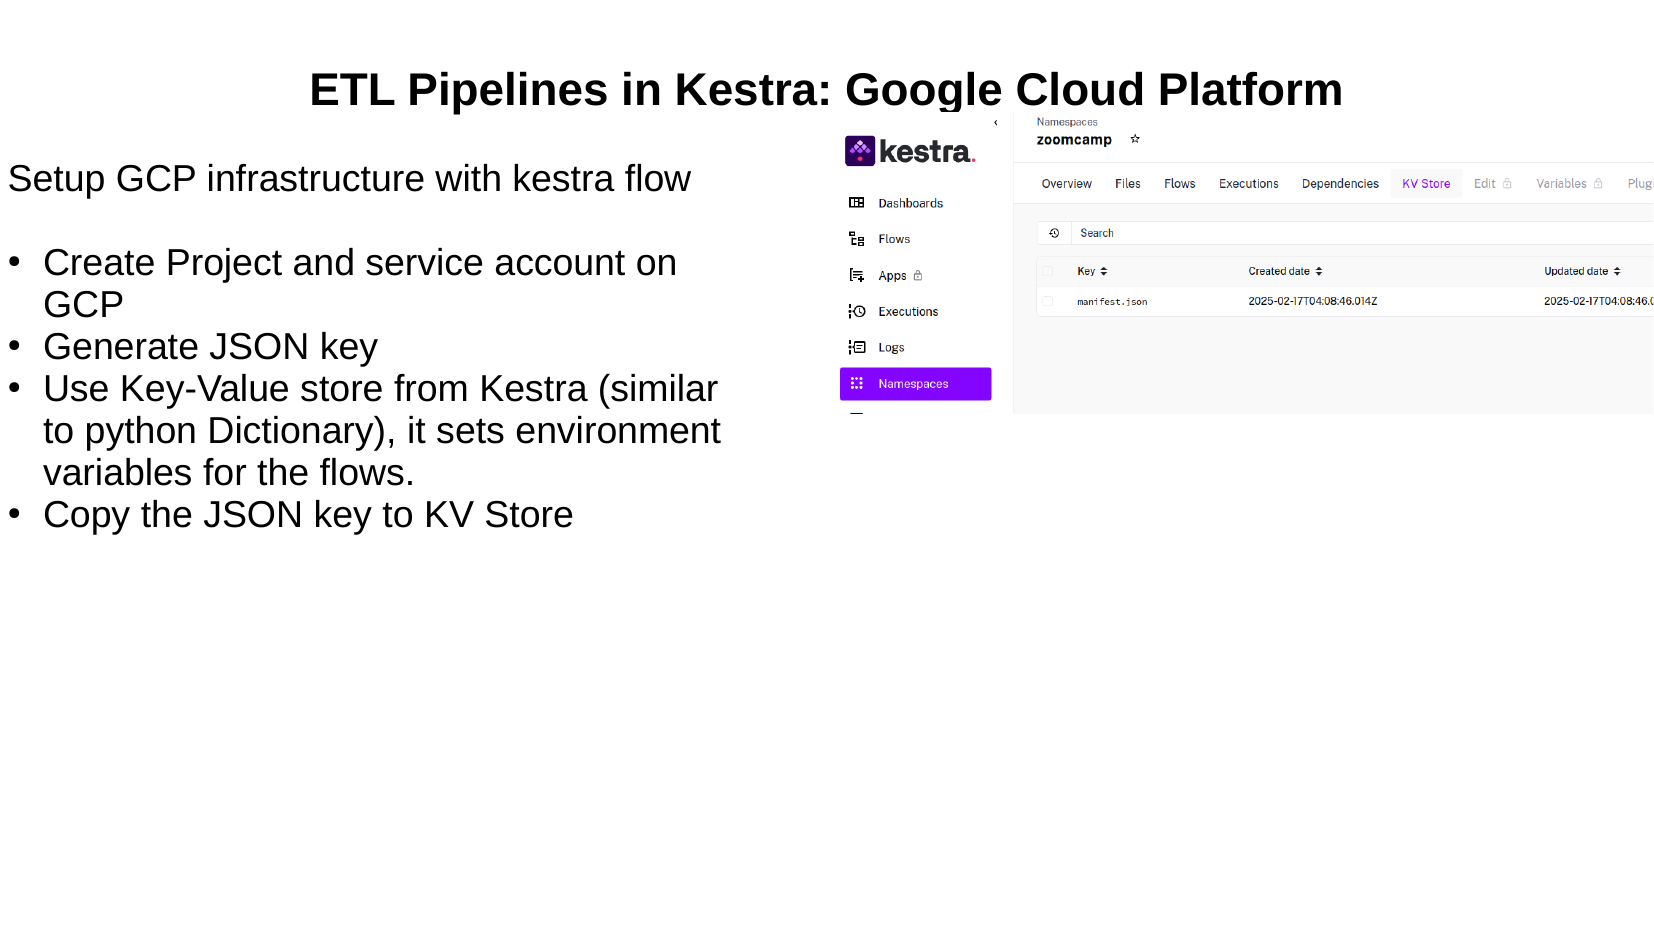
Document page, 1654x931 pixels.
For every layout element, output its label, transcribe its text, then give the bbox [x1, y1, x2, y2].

picture [830, 112, 1654, 414]
title ETL Pipelines in Kestra: Google Cloud Platform [82, 37, 1571, 193]
subtitle Setup GCP infrastructure with kestra flow Create Project and service account on GCP Generate JSON key Use Key-Value store from Kestra (similar to python Dictionary), it sets environment variables for the flows. Copy the JSON key to KV Store [7, 157, 751, 578]
